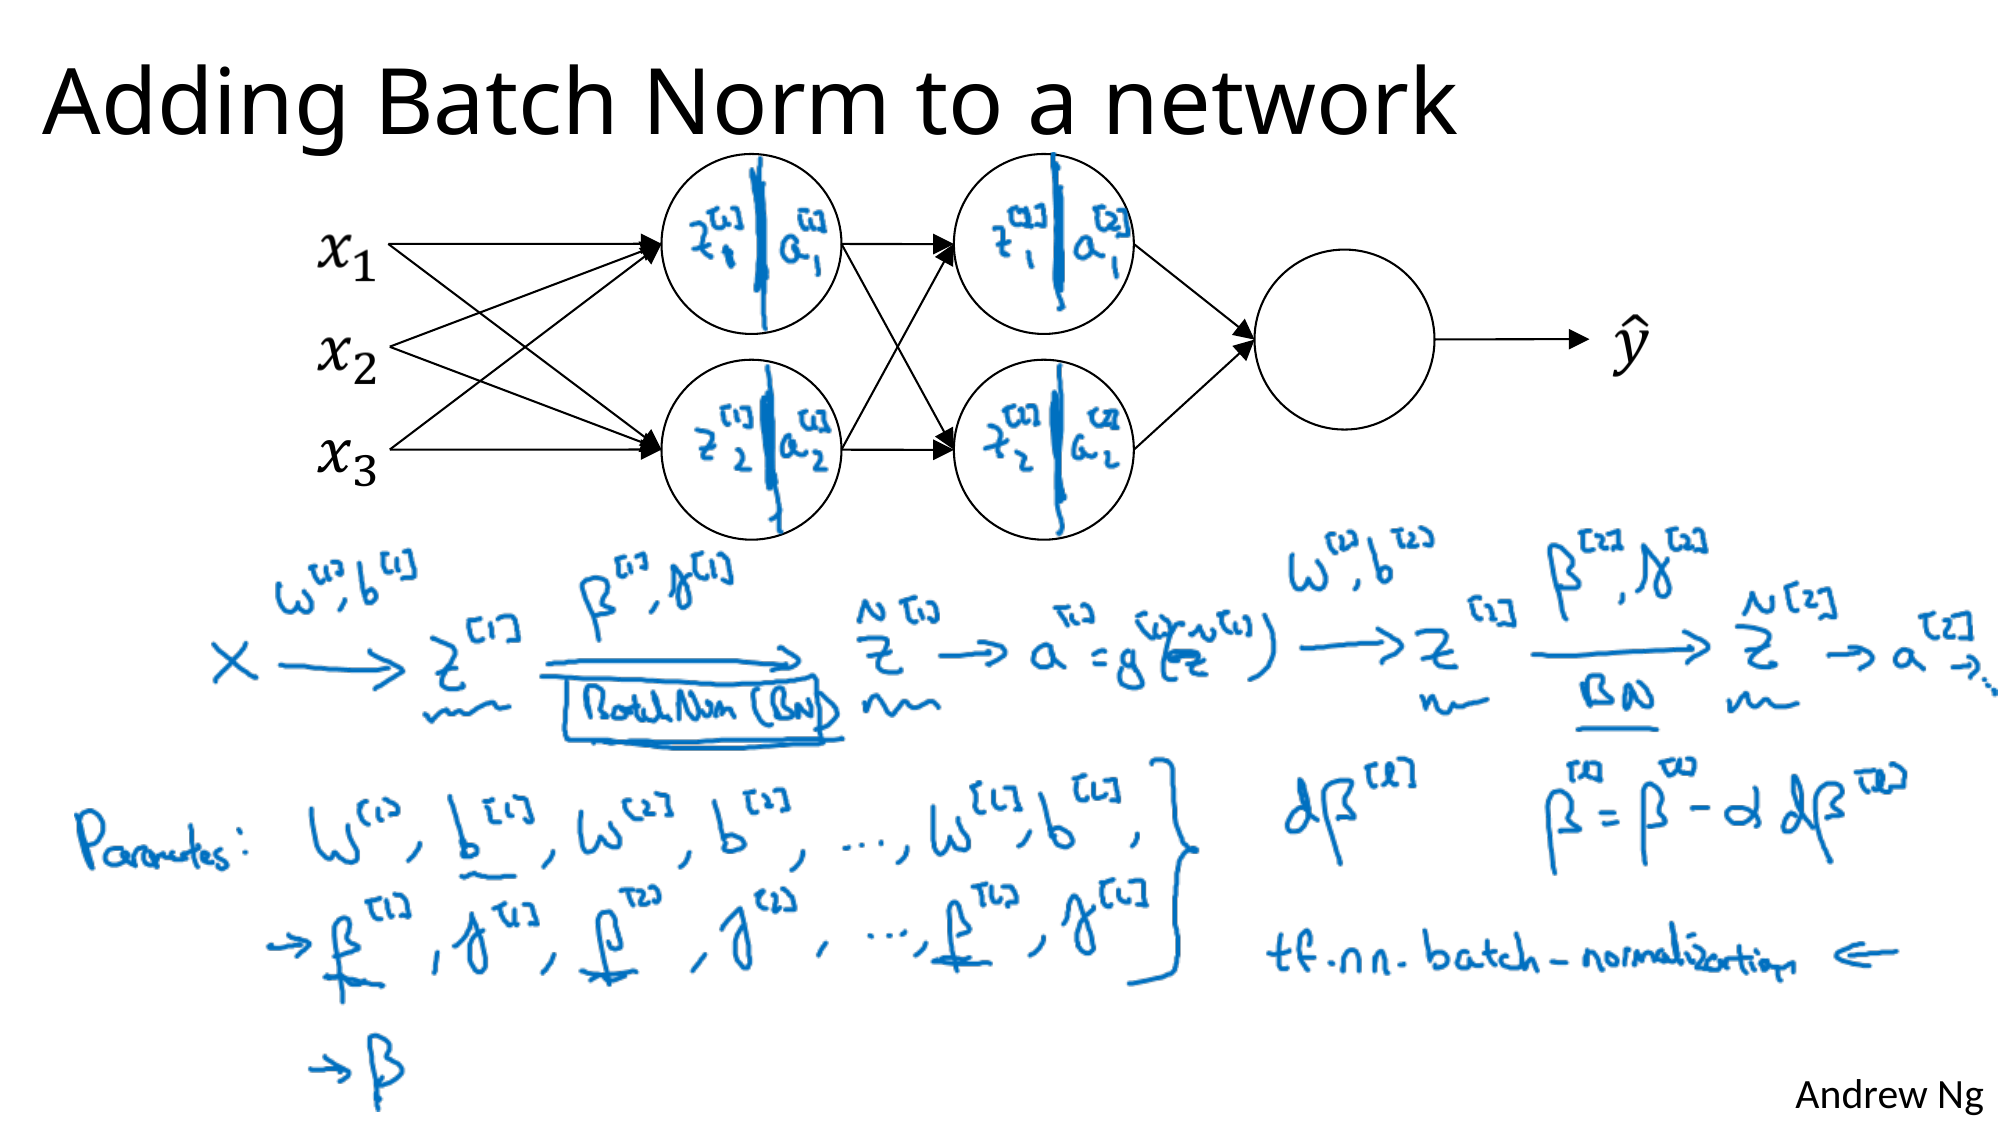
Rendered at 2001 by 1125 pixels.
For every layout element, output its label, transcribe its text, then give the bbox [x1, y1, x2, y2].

picture [74, 152, 1998, 1112]
title Adding Batch Norm to a network [27, 35, 1868, 253]
